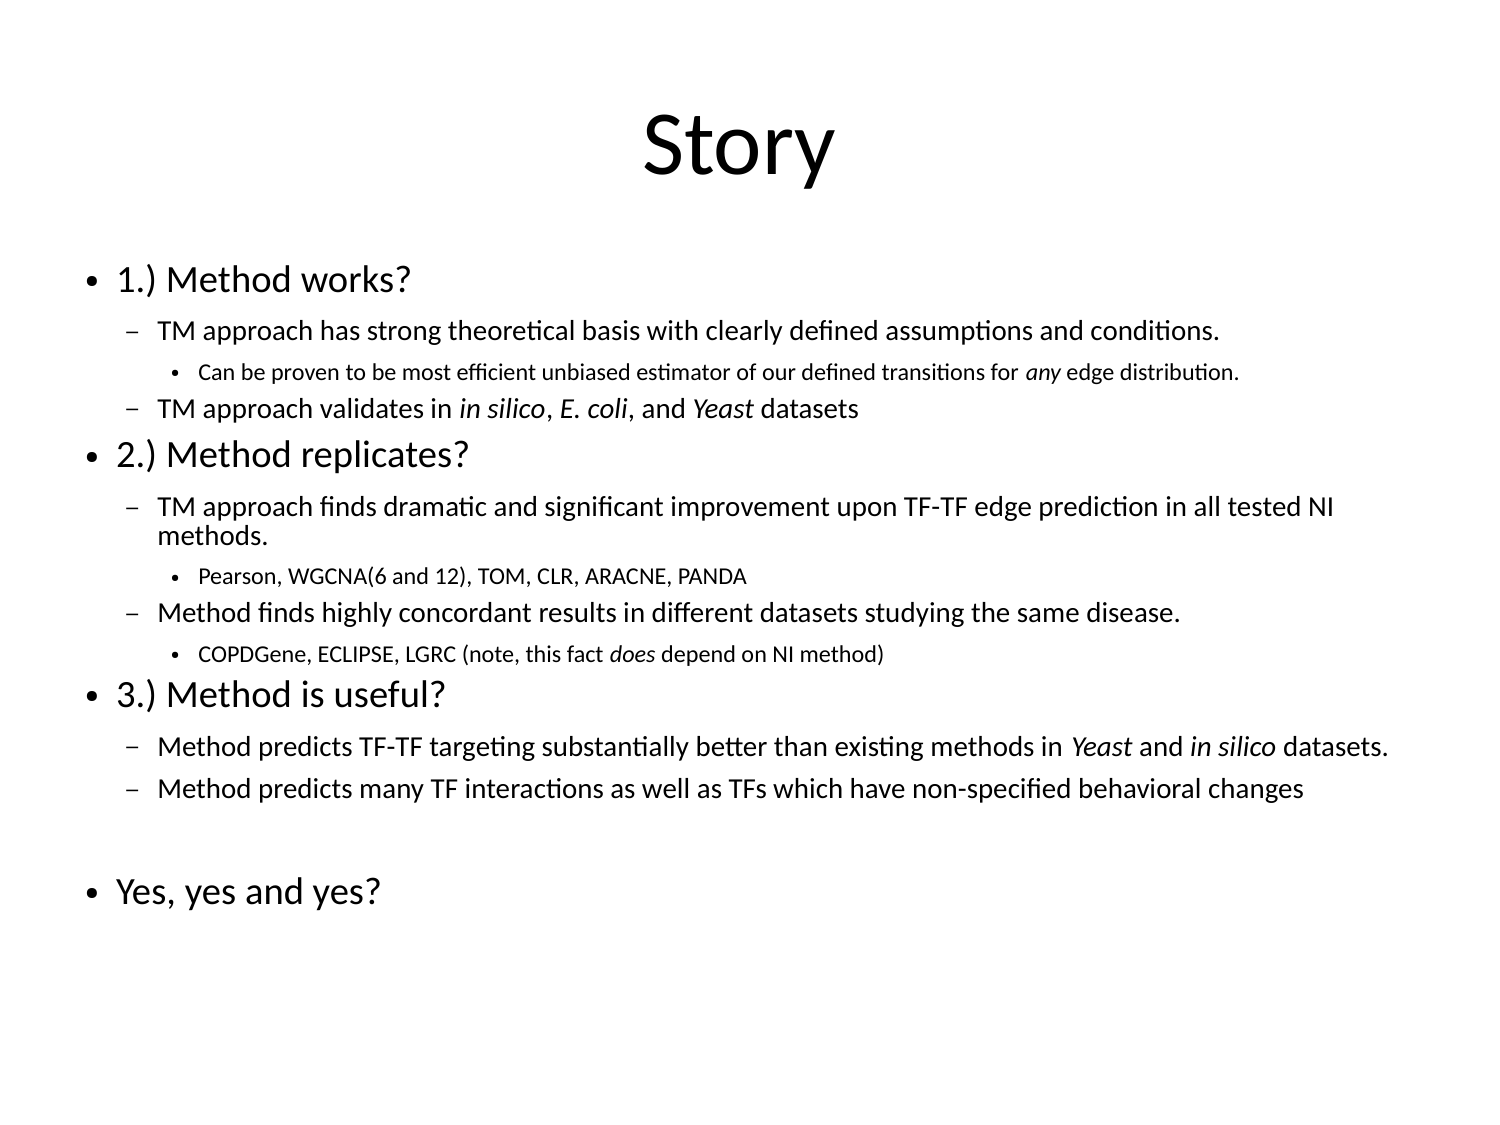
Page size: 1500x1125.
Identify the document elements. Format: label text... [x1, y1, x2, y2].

title Story [101, 31, 1377, 263]
list 1.) Method works? TM approach has strong theoretical basis with clearly defined assumptions and conditions. Can be proven to be most efficient unbiased estimator of our defined transitions for any edge distribution. TM approach validates in in silico, E. coli, and Yeast datasets 2.) Method replicates? TM approach finds dramatic and significant improvement upon TF-TF edge prediction in all tested NI methods. Pearson, WGCNA(6 and 12), TOM, CLR, ARACNE, PANDA Method finds highly concordant results in different datasets studying the same disease. COPDGene, ECLIPSE, LGRC (note, this fact does depend on NI method) 3.) Method is useful? Method predicts TF-TF targeting substantially better than existing methods in Yeast and in silico datasets. Method predicts many TF interactions as well as TFs which have non-specified behavioral changes Yes, yes and yes? [75, 263, 1425, 916]
